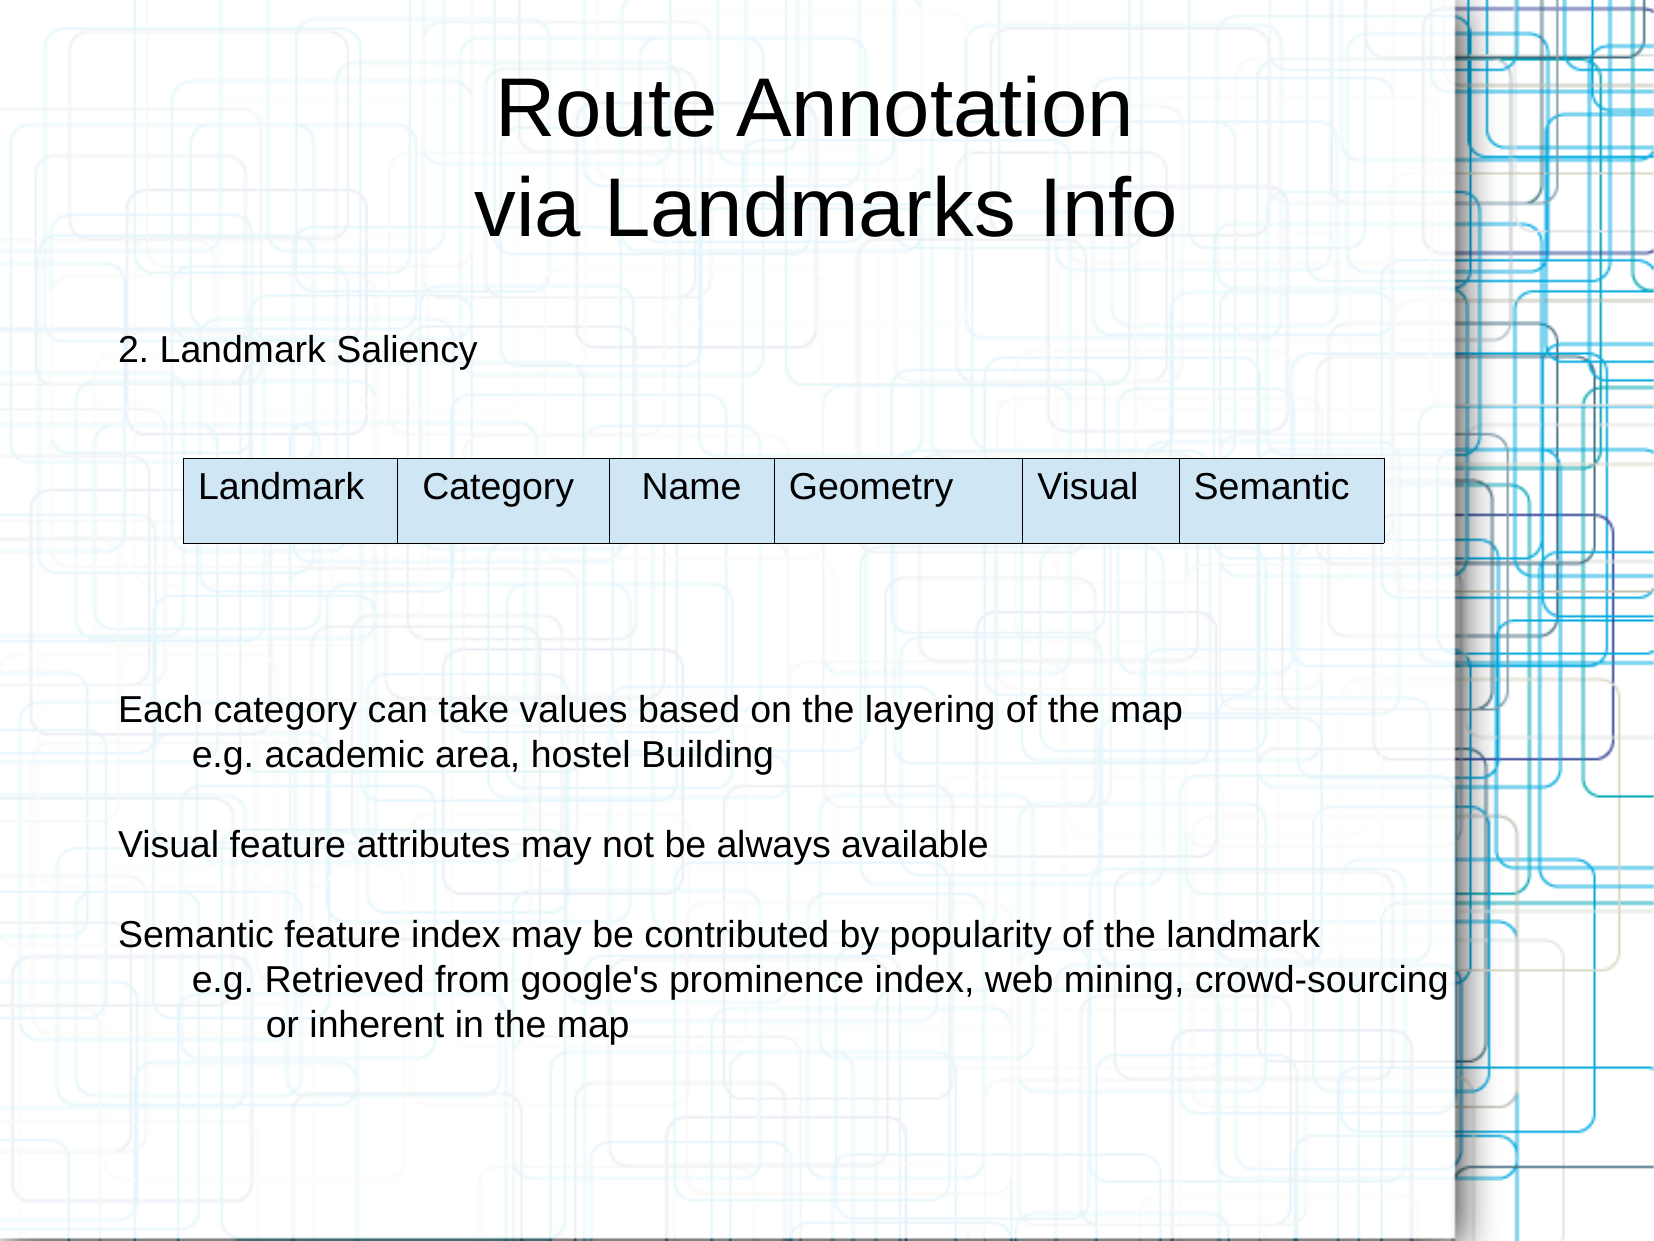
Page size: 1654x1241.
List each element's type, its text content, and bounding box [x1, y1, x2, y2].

text_box Route Annotation via Landmarks Info [82, 49, 1571, 257]
table_header Category [398, 459, 609, 543]
table_header Semantic [1180, 459, 1384, 543]
table_header Landmark [184, 459, 397, 543]
picture [0, 0, 1654, 1241]
text_box 2. Landmark Saliency Each category can take values based on the layering of the map e.g. academic area, hostel Building Visual feature attributes may not be always available Semantic feature index may be contributed by popularity of the landmark e.g. Retrieved from google's prominence index, web mining, crowd-sourcing or inherent in the map [118, 324, 1571, 1044]
table_header Visual [1023, 459, 1179, 543]
table_header Geometry [775, 459, 1022, 543]
table_header Name [610, 459, 774, 543]
